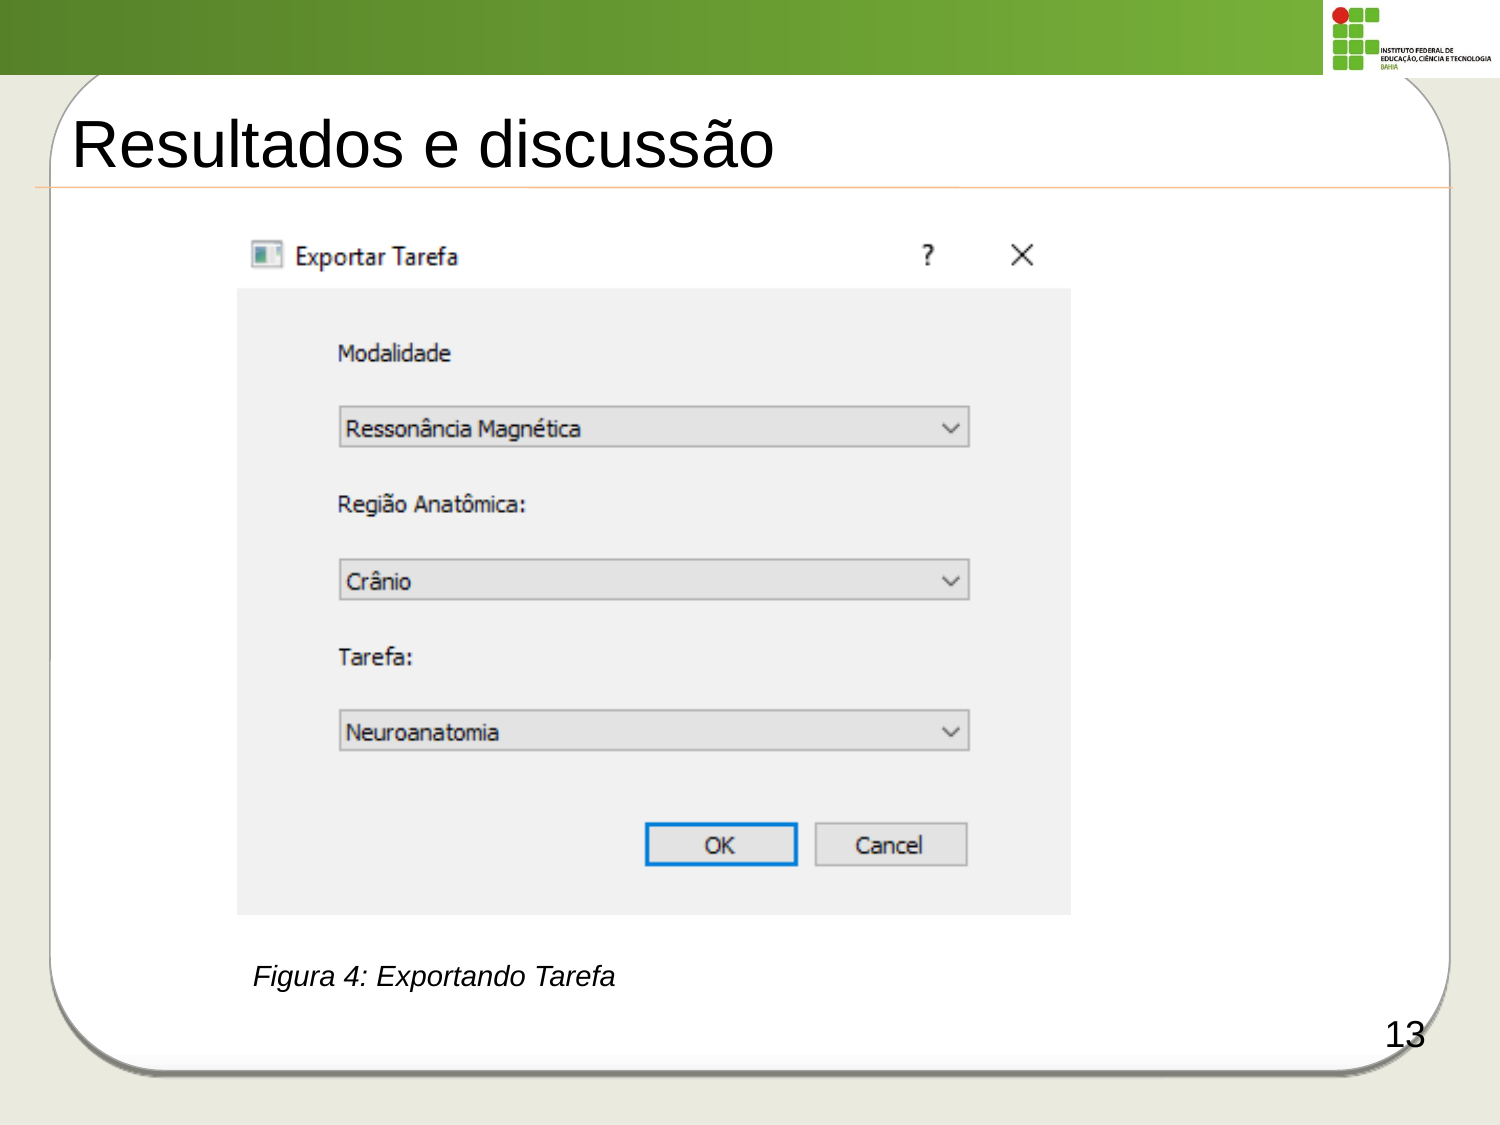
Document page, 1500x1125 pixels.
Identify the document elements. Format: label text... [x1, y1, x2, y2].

text_box [0, 0, 1323, 75]
picture [1323, 0, 1500, 79]
text_box Resultados e discussão [56, 93, 1500, 189]
picture [237, 226, 1071, 915]
text_box Figura 4: Exportando Tarefa [237, 942, 1154, 1050]
text_box <number> [1369, 1002, 1445, 1063]
